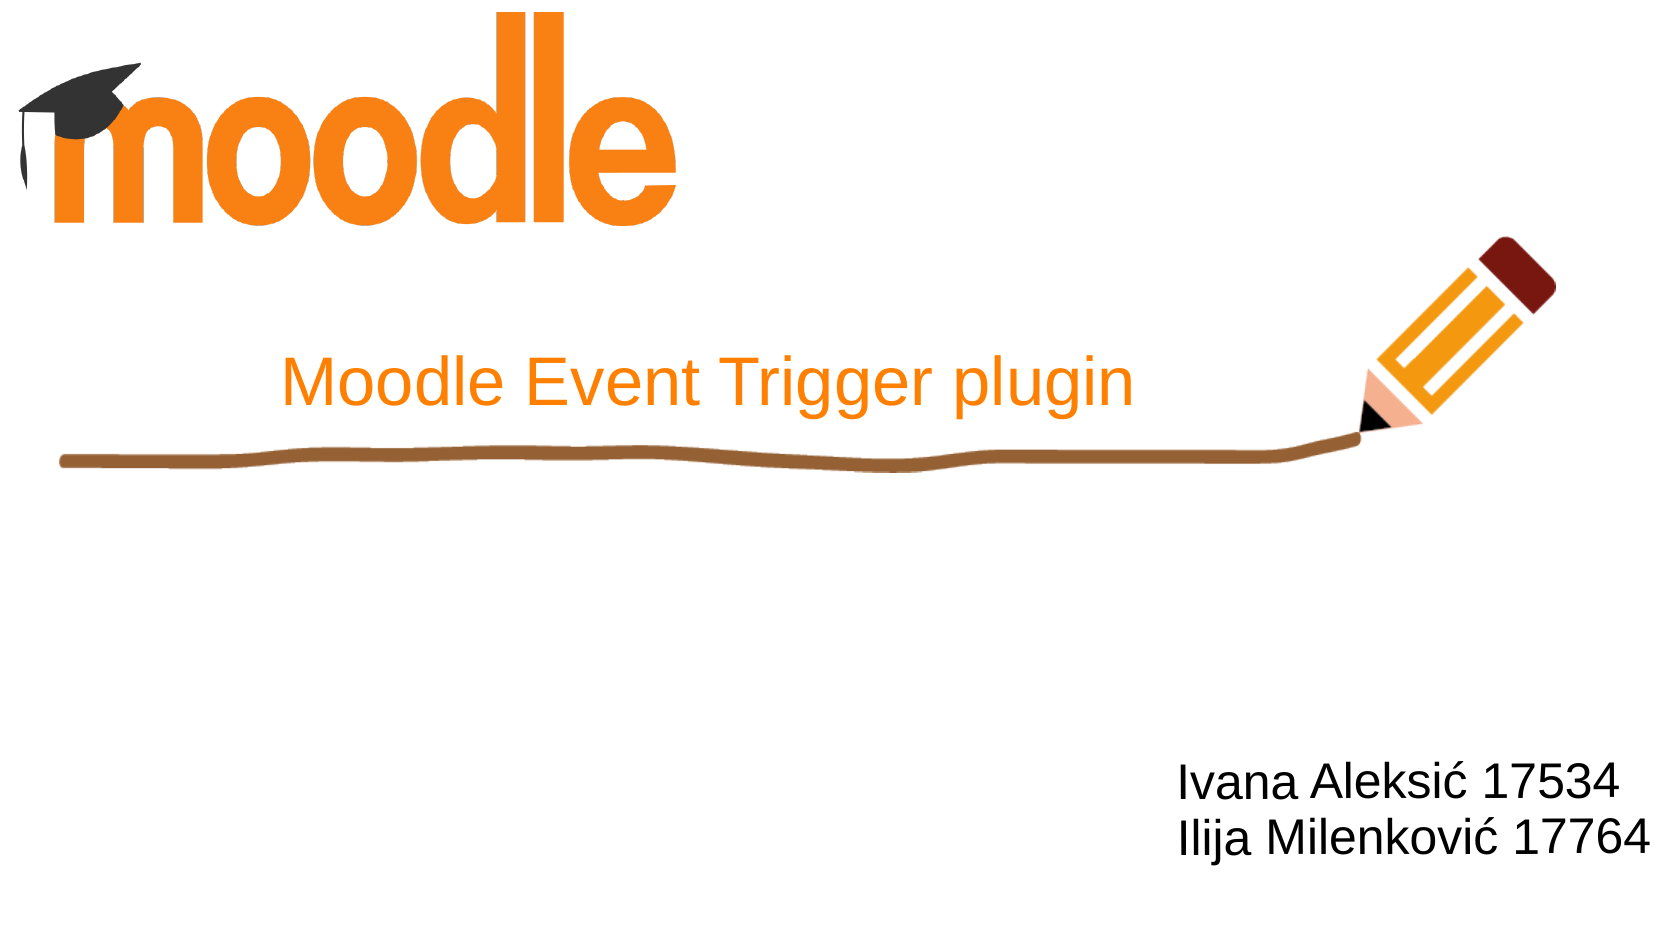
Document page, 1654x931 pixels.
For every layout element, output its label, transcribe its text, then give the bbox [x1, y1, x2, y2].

title Moodle Event Trigger plugin [88, 300, 1329, 463]
picture [18, 12, 676, 226]
text_box Ivana Aleksić 17534 Ilija Milenković 17764 [1161, 744, 1654, 931]
picture [59, 236, 1556, 473]
